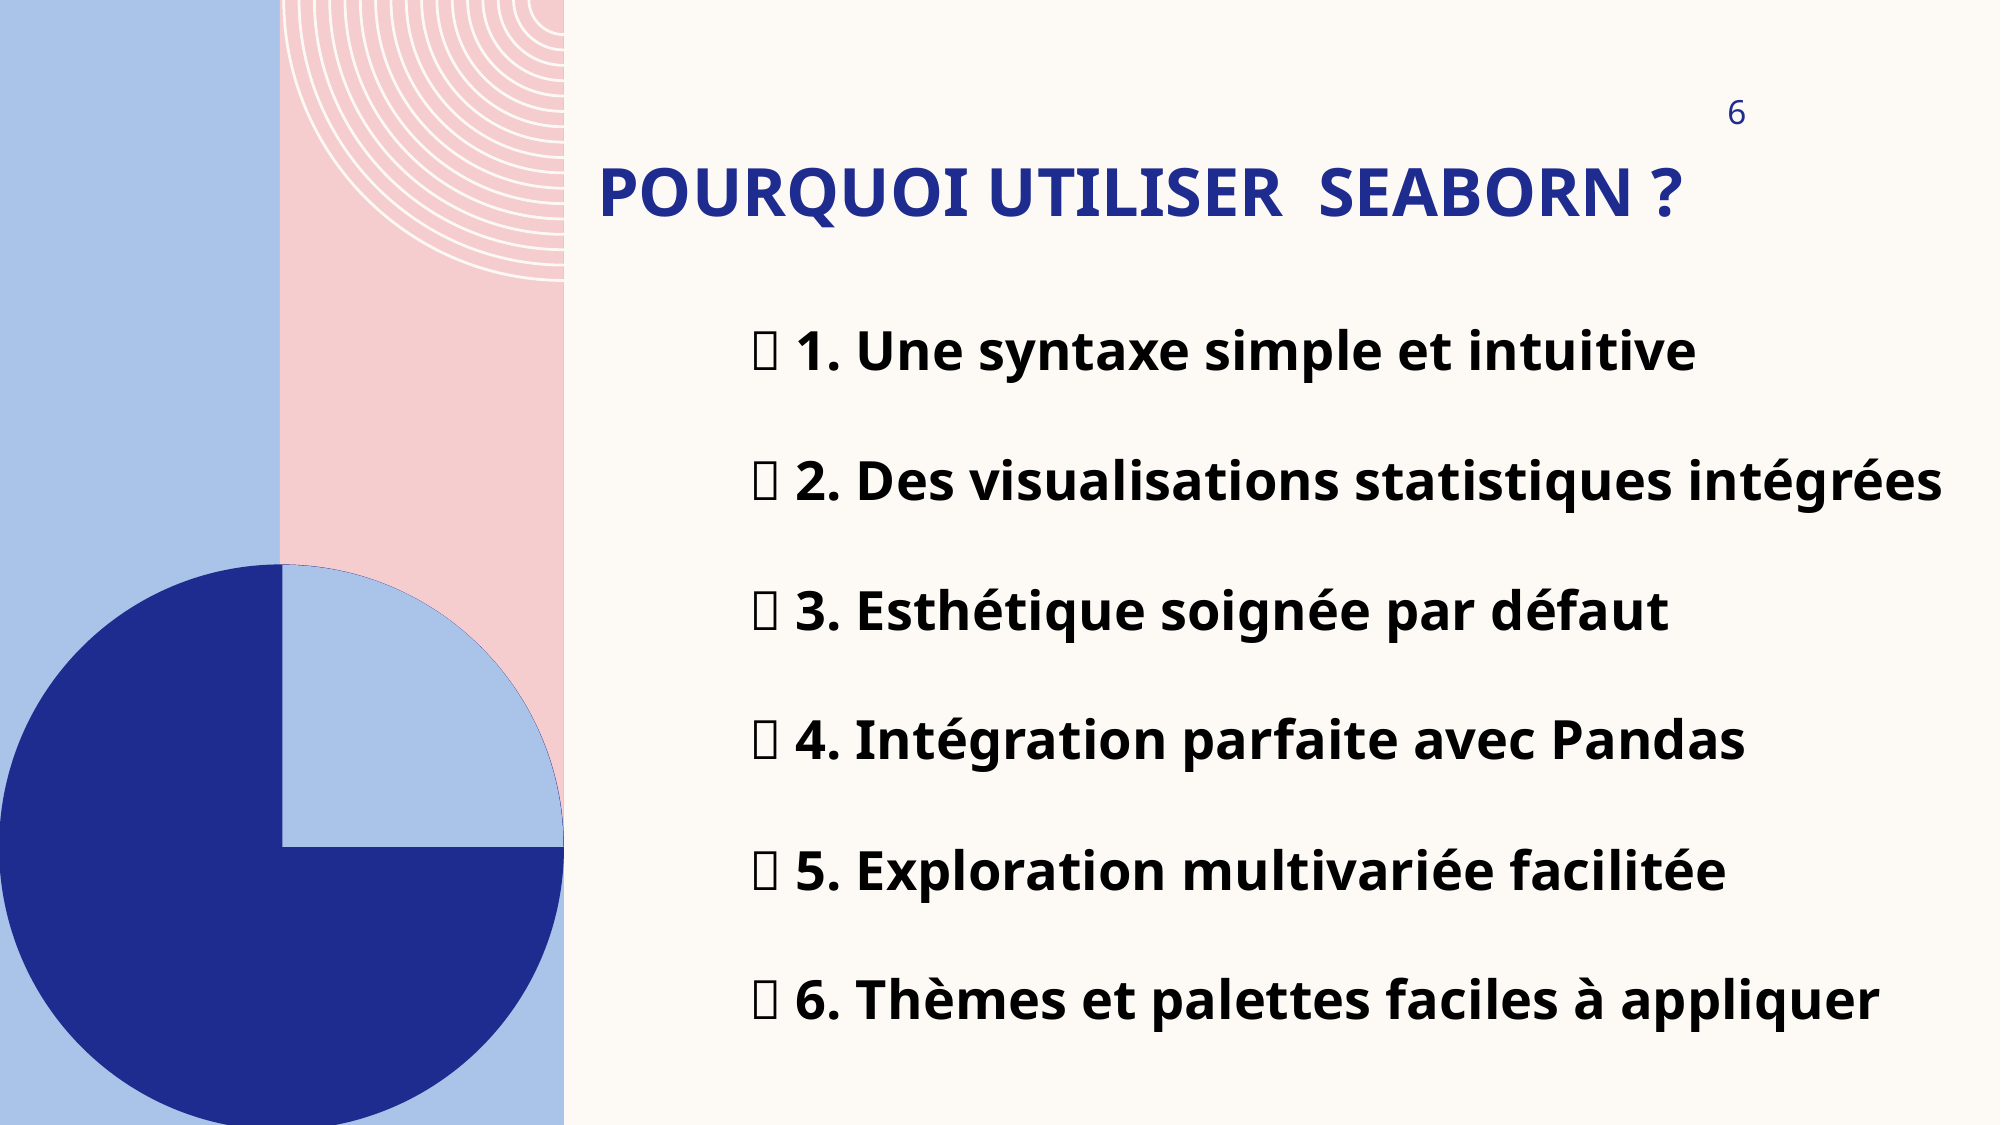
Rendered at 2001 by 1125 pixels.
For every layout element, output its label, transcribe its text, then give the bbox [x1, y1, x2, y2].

text_box [1712, 75, 1875, 153]
title Pourquoi utiliser Seaborn ? [582, 129, 1931, 230]
text_box 🔹 1. Une syntaxe simple et intuitive 🔹 2. Des visualisations statistiques intégrées 🔹 3. Esthétique soignée par défaut 🔹 4. Intégration parfaite avec Pandas 🔹 5. Exploration multivariée facilitée 🔹 6. Thèmes et palettes faciles à appliquer [734, 303, 2000, 1125]
